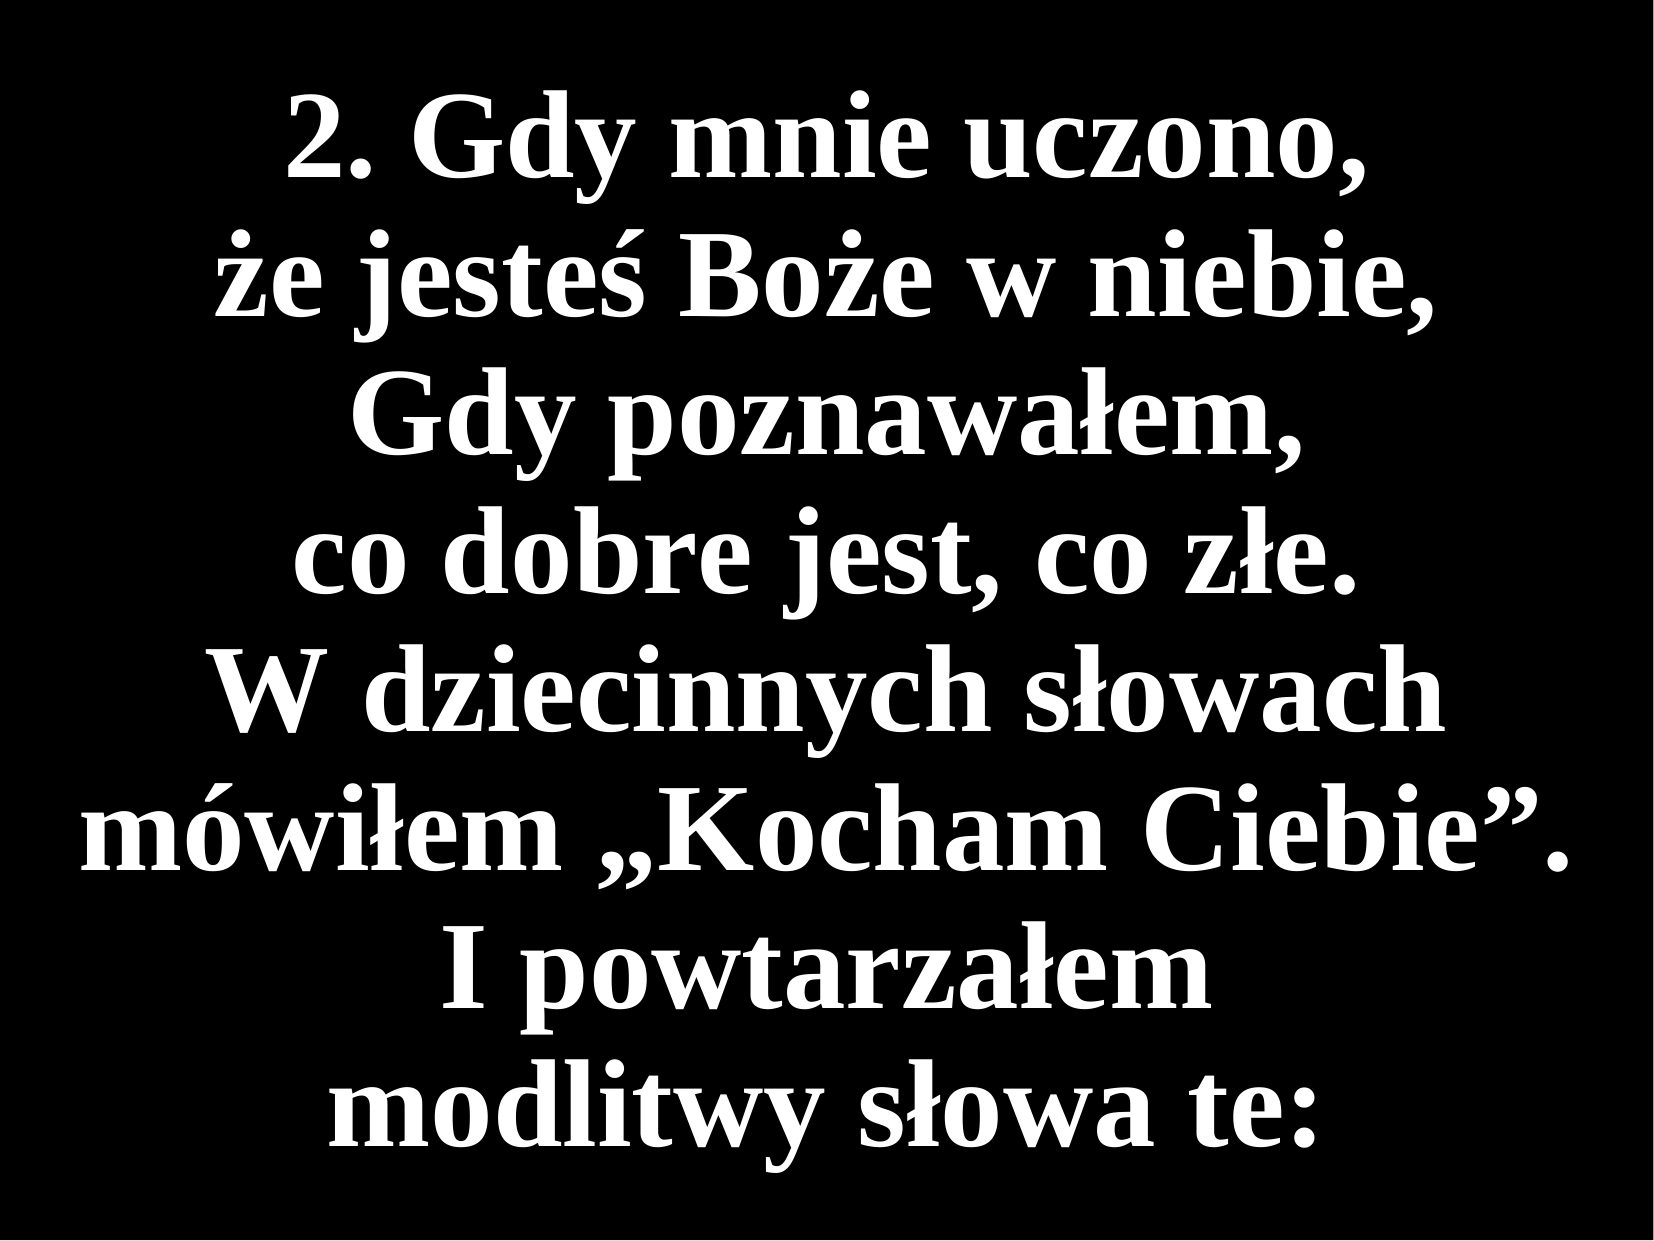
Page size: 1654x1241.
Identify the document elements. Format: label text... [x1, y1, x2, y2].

title 2. Gdy mnie uczono, że jesteś Boże w niebie, Gdy poznawałem, co dobre jest, co złe. W dziecinnych słowach mówiłem „Kocham Ciebie”. I powtarzałem modlitwy słowa te: [0, 0, 1654, 1241]
